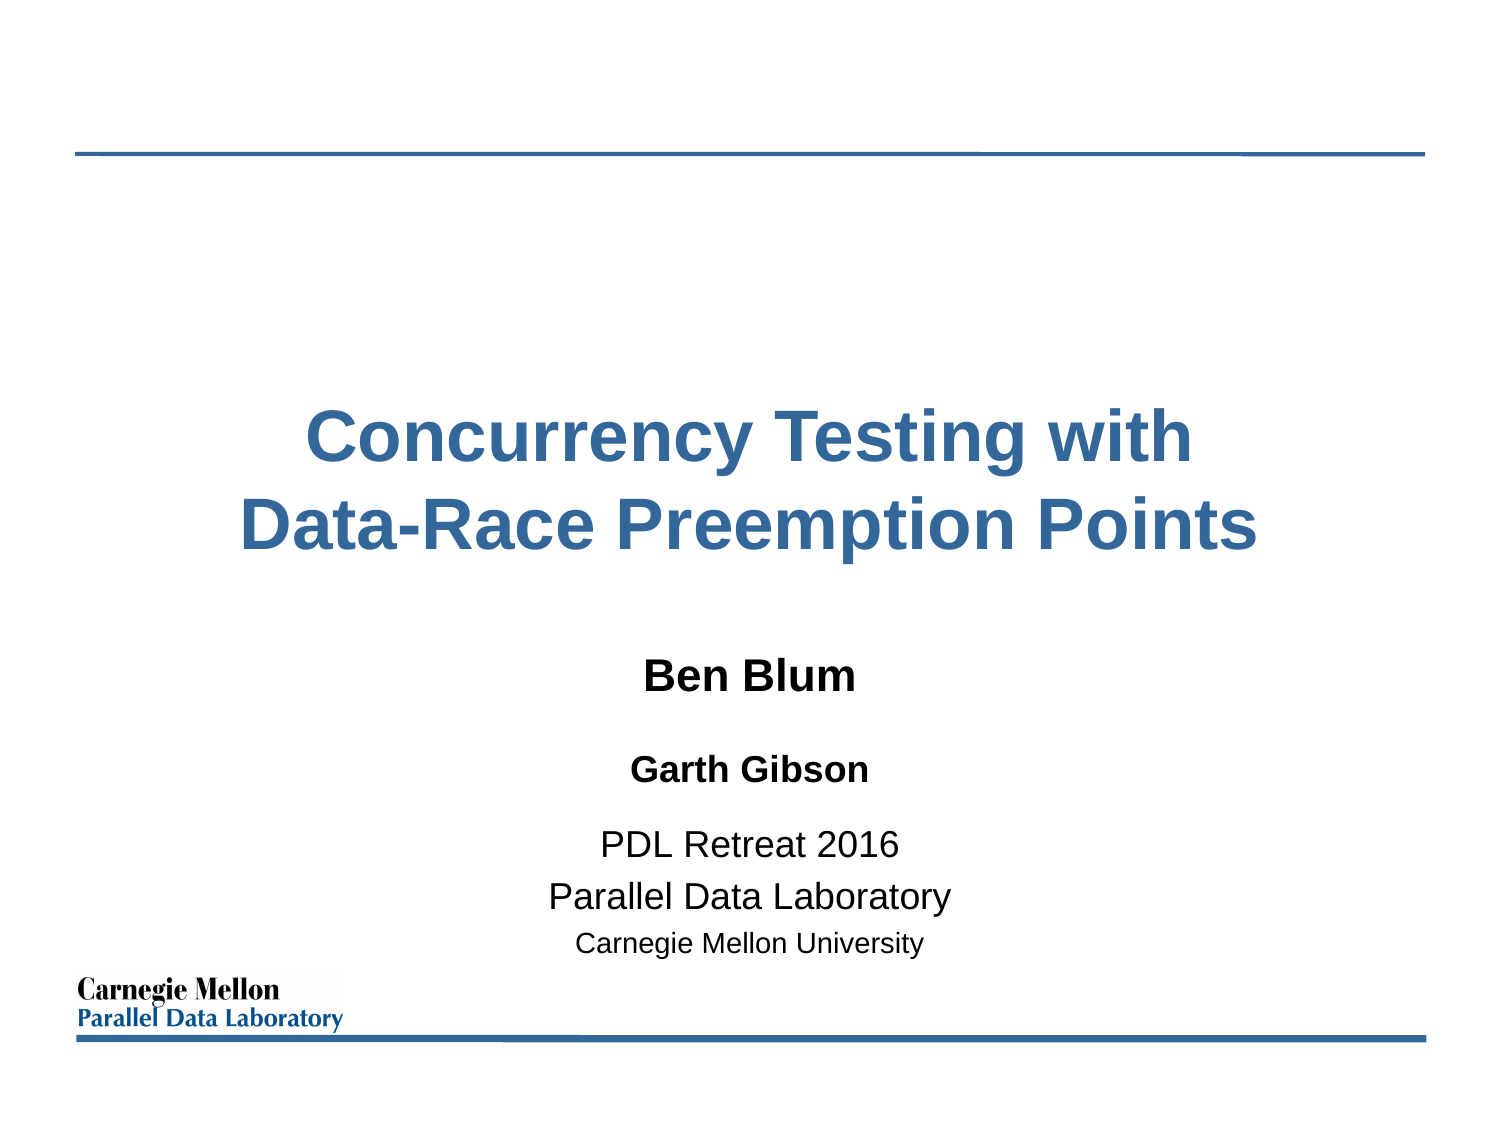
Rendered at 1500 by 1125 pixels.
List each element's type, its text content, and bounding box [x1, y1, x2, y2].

picture [77, 968, 343, 1033]
text_box Garth Gibson PDL Retreat 2016 Parallel Data Laboratory Carnegie Mellon University [300, 737, 1201, 1021]
title Concurrency Testing with Data-Race Preemption Points [112, 333, 1388, 619]
subtitle Ben Blum [225, 637, 1276, 708]
